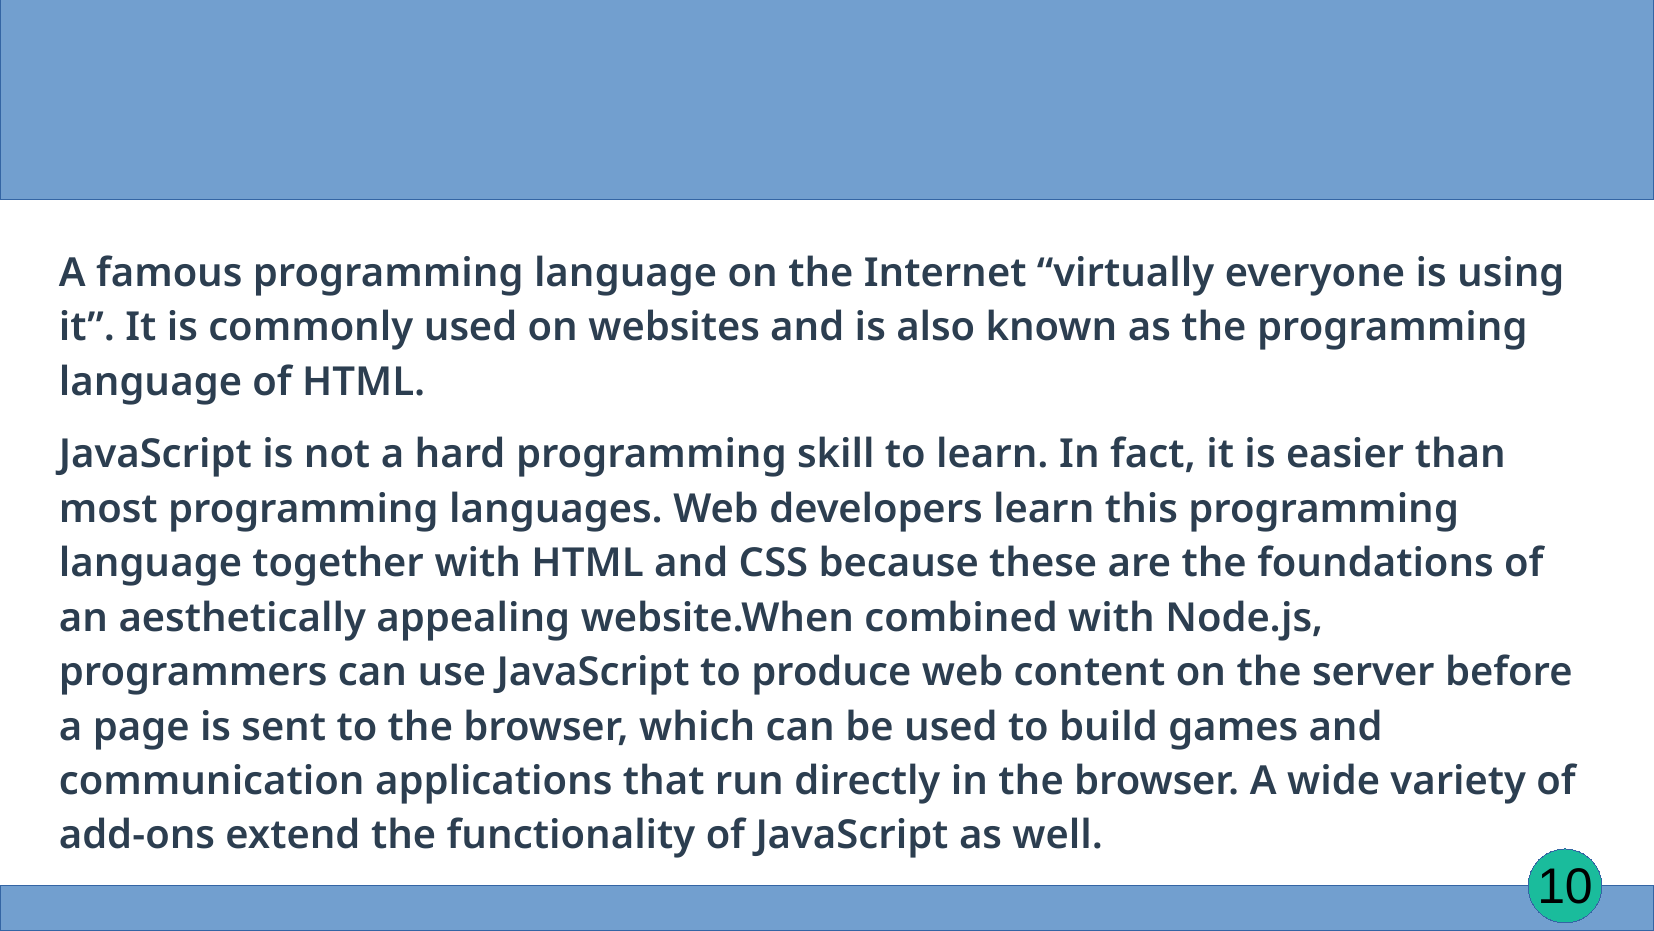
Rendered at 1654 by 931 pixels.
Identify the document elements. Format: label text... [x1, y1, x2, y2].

list A famous programming language on the Internet “virtually everyone is using it”. It is commonly used on websites and is also known as the programming language of HTML. JavaScript is not a hard programming skill to learn. In fact, it is easier than most programming languages. Web developers learn this programming language together with HTML and CSS because these are the foundations of an aesthetically appealing website.When combined with Node.js, programmers can use JavaScript to produce web content on the server before a page is sent to the browser, which can be used to build games and communication applications that run directly in the browser. A wide variety of add-ons extend the functionality of JavaScript as well. [59, 243, 1595, 864]
